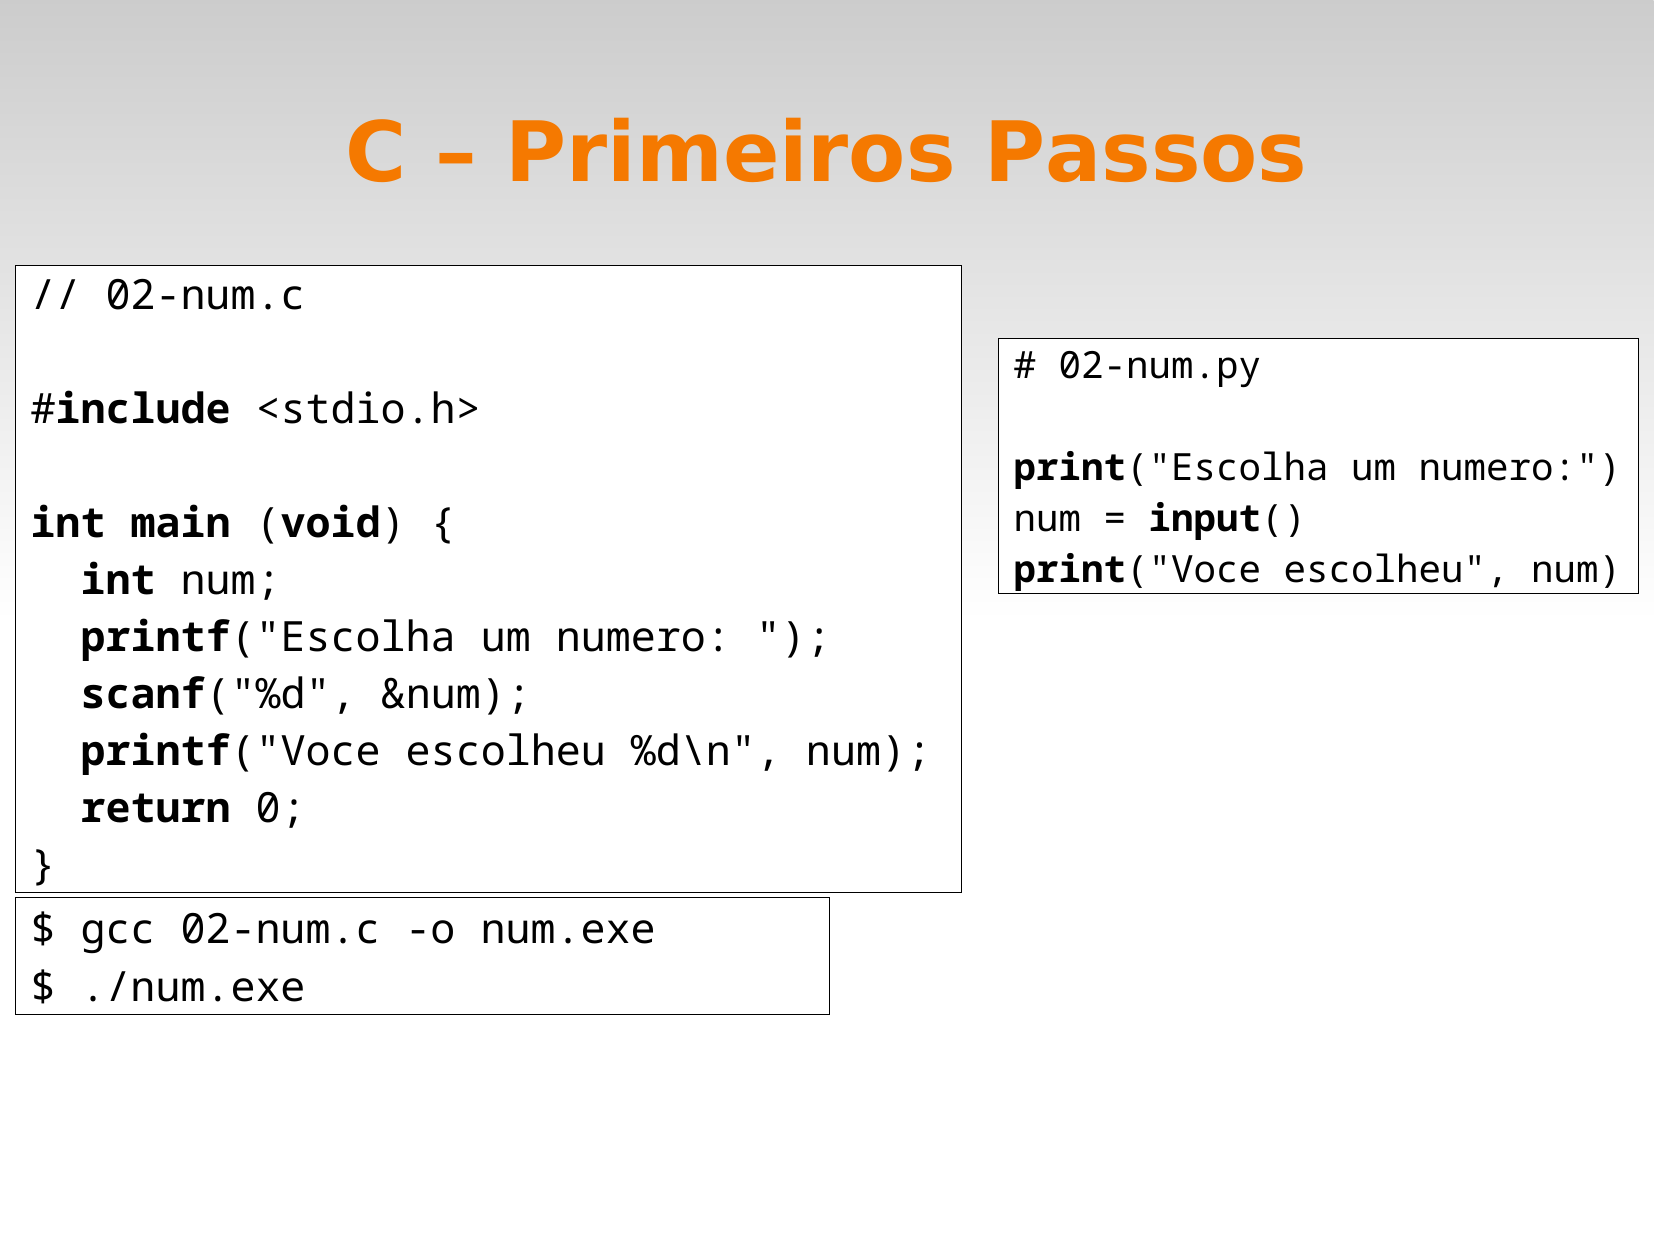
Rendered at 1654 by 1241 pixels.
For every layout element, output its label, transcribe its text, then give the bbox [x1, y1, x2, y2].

text_box # 02-num.py print("Escolha um numero:") num = input() print("Voce escolheu", num) [998, 353, 1639, 579]
text_box $ gcc 02-num.c -o num.exe $ ./num.exe [15, 897, 830, 1015]
title C – Primeiros Passos [82, 49, 1571, 257]
text_box // 02-num.c #include <stdio.h> int main (void) { int num; printf("Escolha um numero: "); scanf("%d", &num); printf("Voce escolheu %d\n", num); return 0; } [15, 287, 962, 870]
